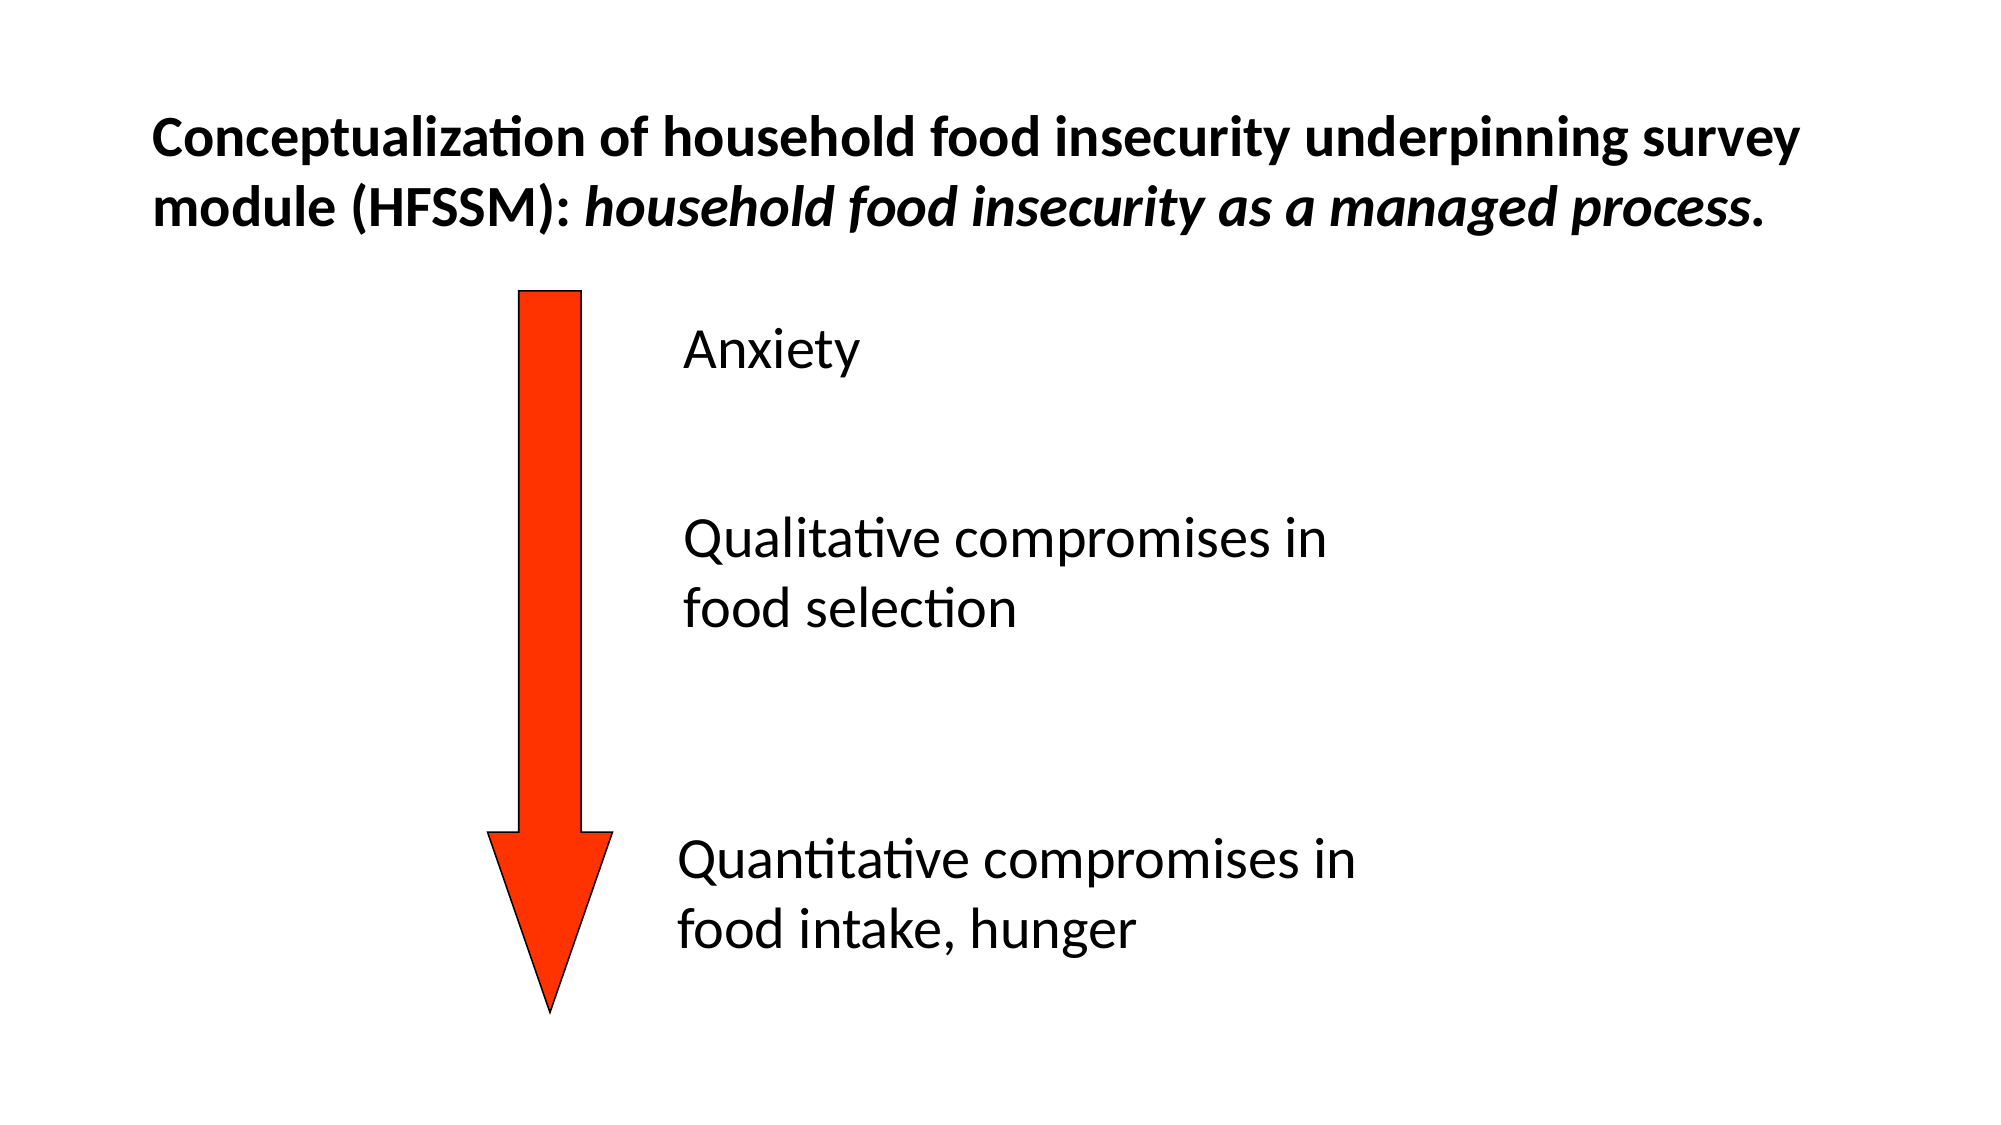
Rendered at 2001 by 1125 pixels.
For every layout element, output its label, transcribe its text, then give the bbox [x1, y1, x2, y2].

text_box Anxiety [669, 302, 1249, 388]
text_box Quantitative compromises in food intake, hunger [662, 812, 1625, 968]
text_box [487, 290, 613, 1013]
title Conceptualization of household food insecurity underpinning survey module (HFSSM): household food insecurity as a managed process. [137, 59, 1863, 278]
text_box Qualitative compromises in food selection [669, 491, 1632, 647]
